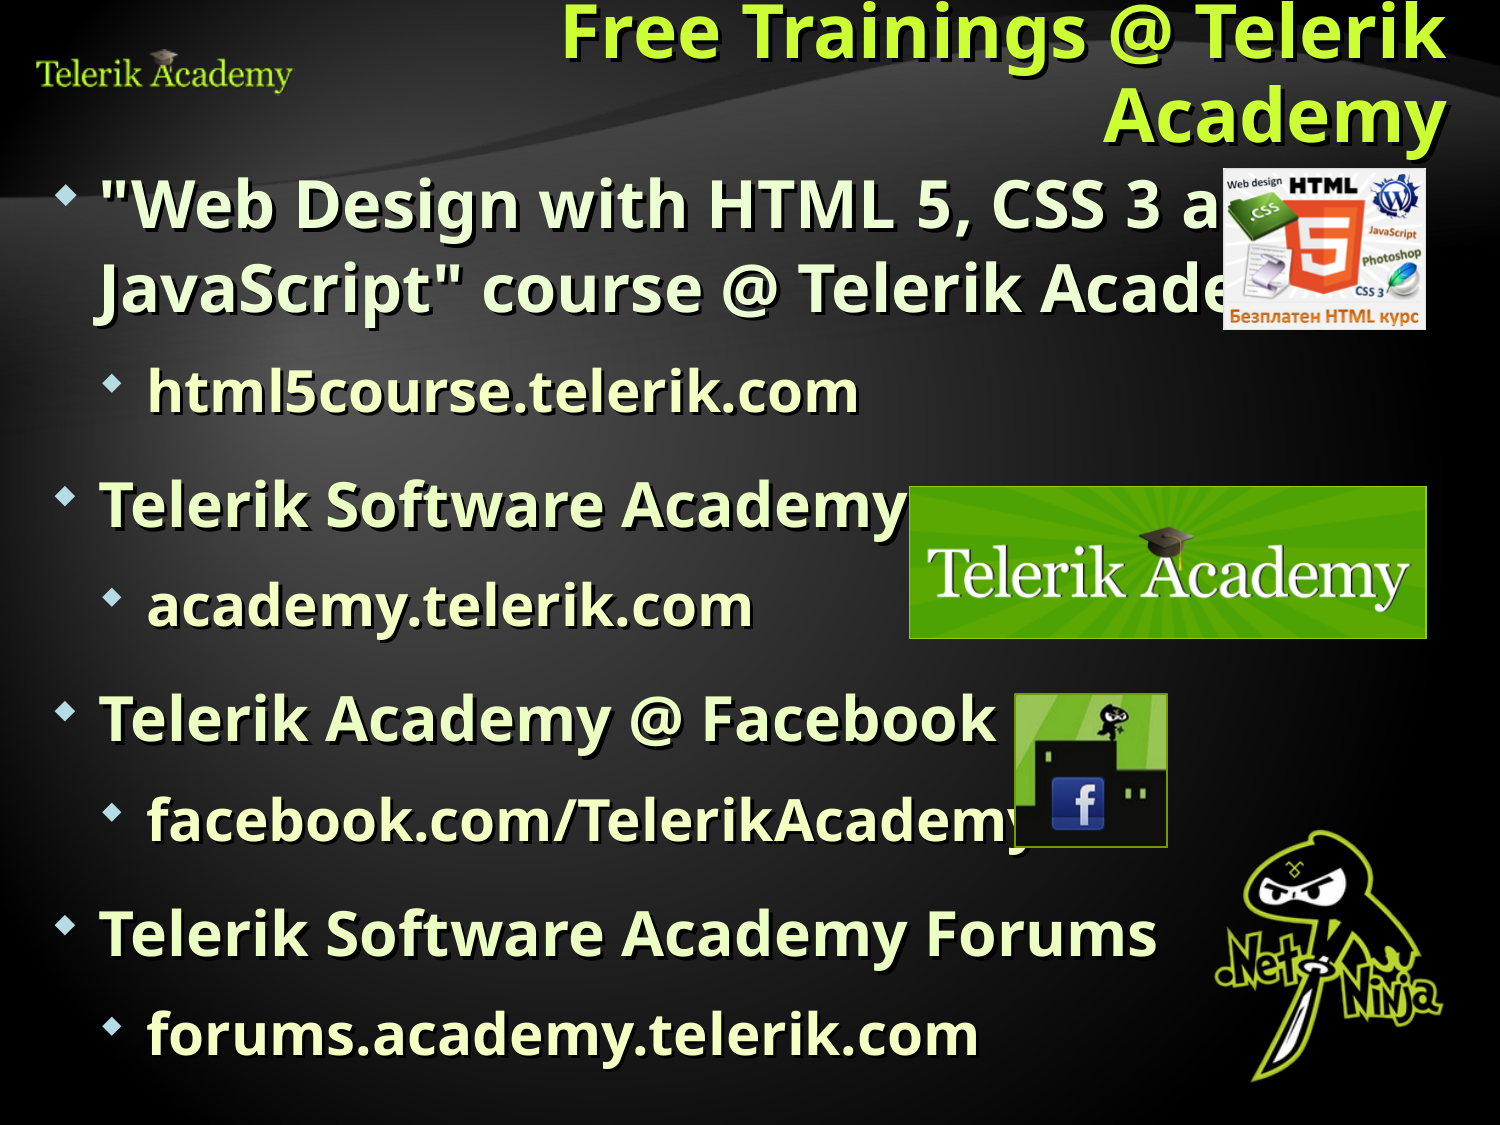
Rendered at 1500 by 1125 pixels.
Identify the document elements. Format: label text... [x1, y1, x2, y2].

title Free Trainings @ Telerik Academy [299, 12, 1463, 136]
list "Web Design with HTML 5, CSS 3 and JavaScript" course @ Telerik Academy html5course.telerik.com Telerik Software Academy academy.telerik.com Telerik Academy @ Facebook facebook.com/TelerikAcademy Telerik Software Academy Forums forums.academy.telerik.com [37, 149, 1463, 1101]
picture [0, 0, 1500, 1125]
